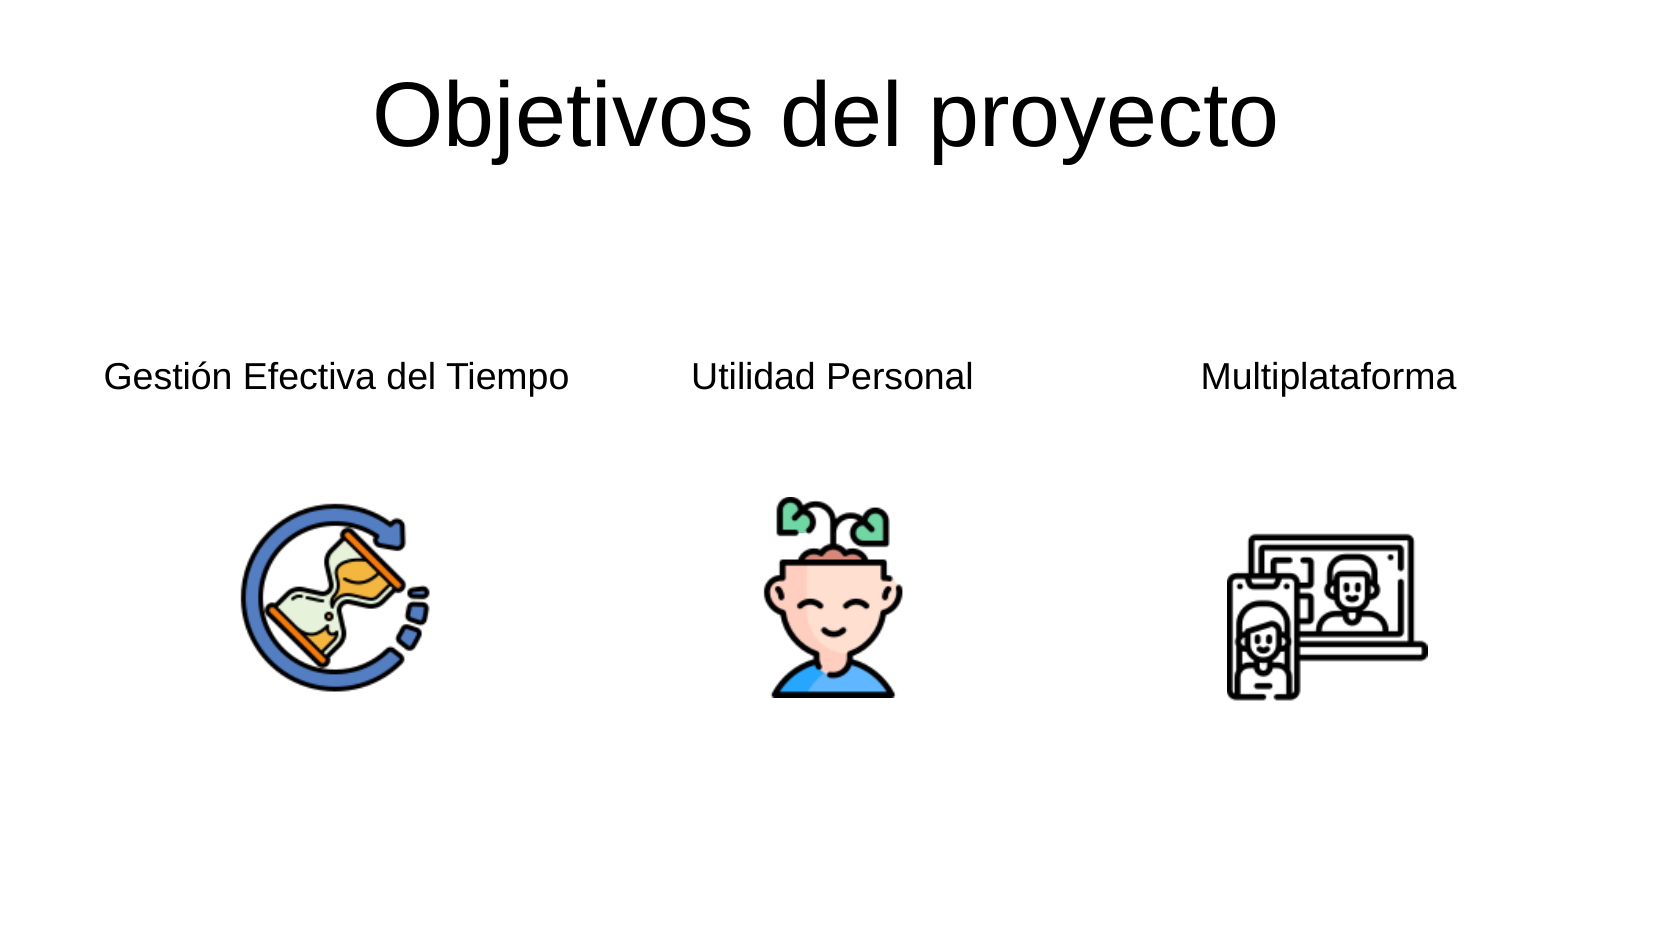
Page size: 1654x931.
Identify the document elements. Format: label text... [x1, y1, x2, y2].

table_header Gestión Efectiva del Tiempo [89, 350, 585, 407]
table_header Multiplataforma [1081, 350, 1577, 407]
picture [1227, 517, 1428, 718]
picture [733, 497, 934, 698]
table_header Utilidad Personal [585, 350, 1081, 407]
picture [235, 498, 436, 699]
title Objetivos del proyecto [82, 37, 1571, 193]
